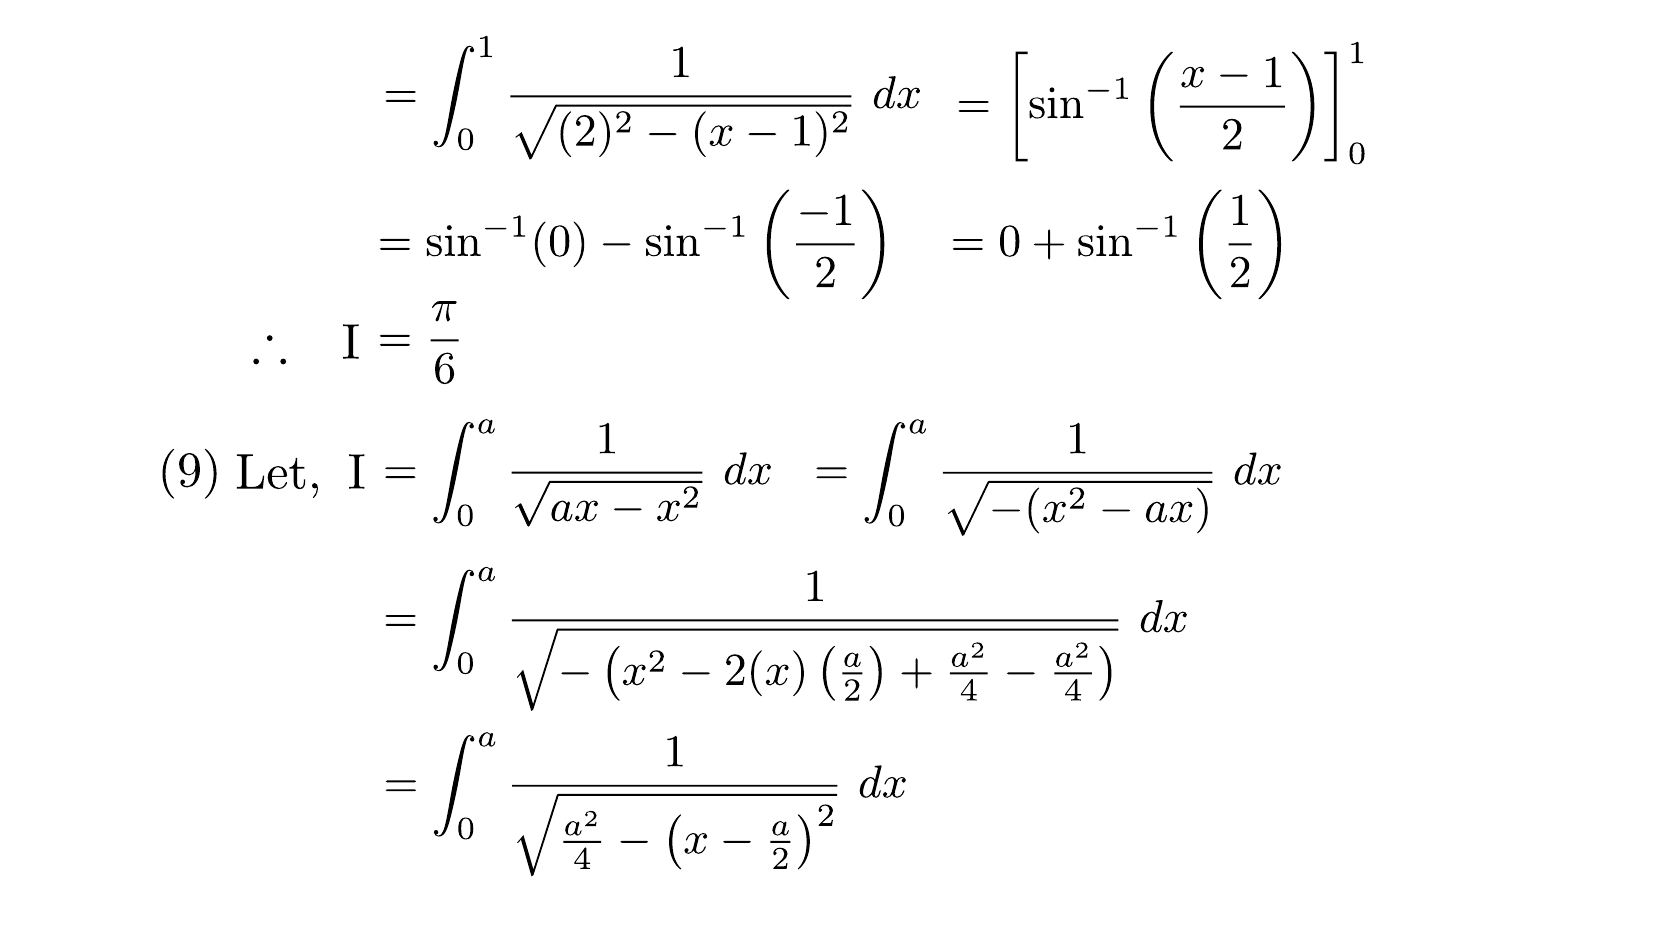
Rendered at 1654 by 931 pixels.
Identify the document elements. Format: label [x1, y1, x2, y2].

text_box [236, 454, 318, 499]
text_box [384, 419, 771, 527]
text_box [952, 189, 1282, 300]
text_box [385, 732, 906, 877]
text_box [379, 301, 459, 385]
text_box [816, 419, 1281, 536]
text_box [379, 189, 885, 300]
text_box [385, 566, 1187, 711]
text_box [385, 35, 921, 160]
text_box [343, 324, 359, 359]
text_box [160, 448, 217, 499]
text_box [349, 454, 365, 489]
text_box [958, 41, 1365, 165]
text_box [253, 335, 287, 365]
subtitle [59, 35, 1607, 898]
